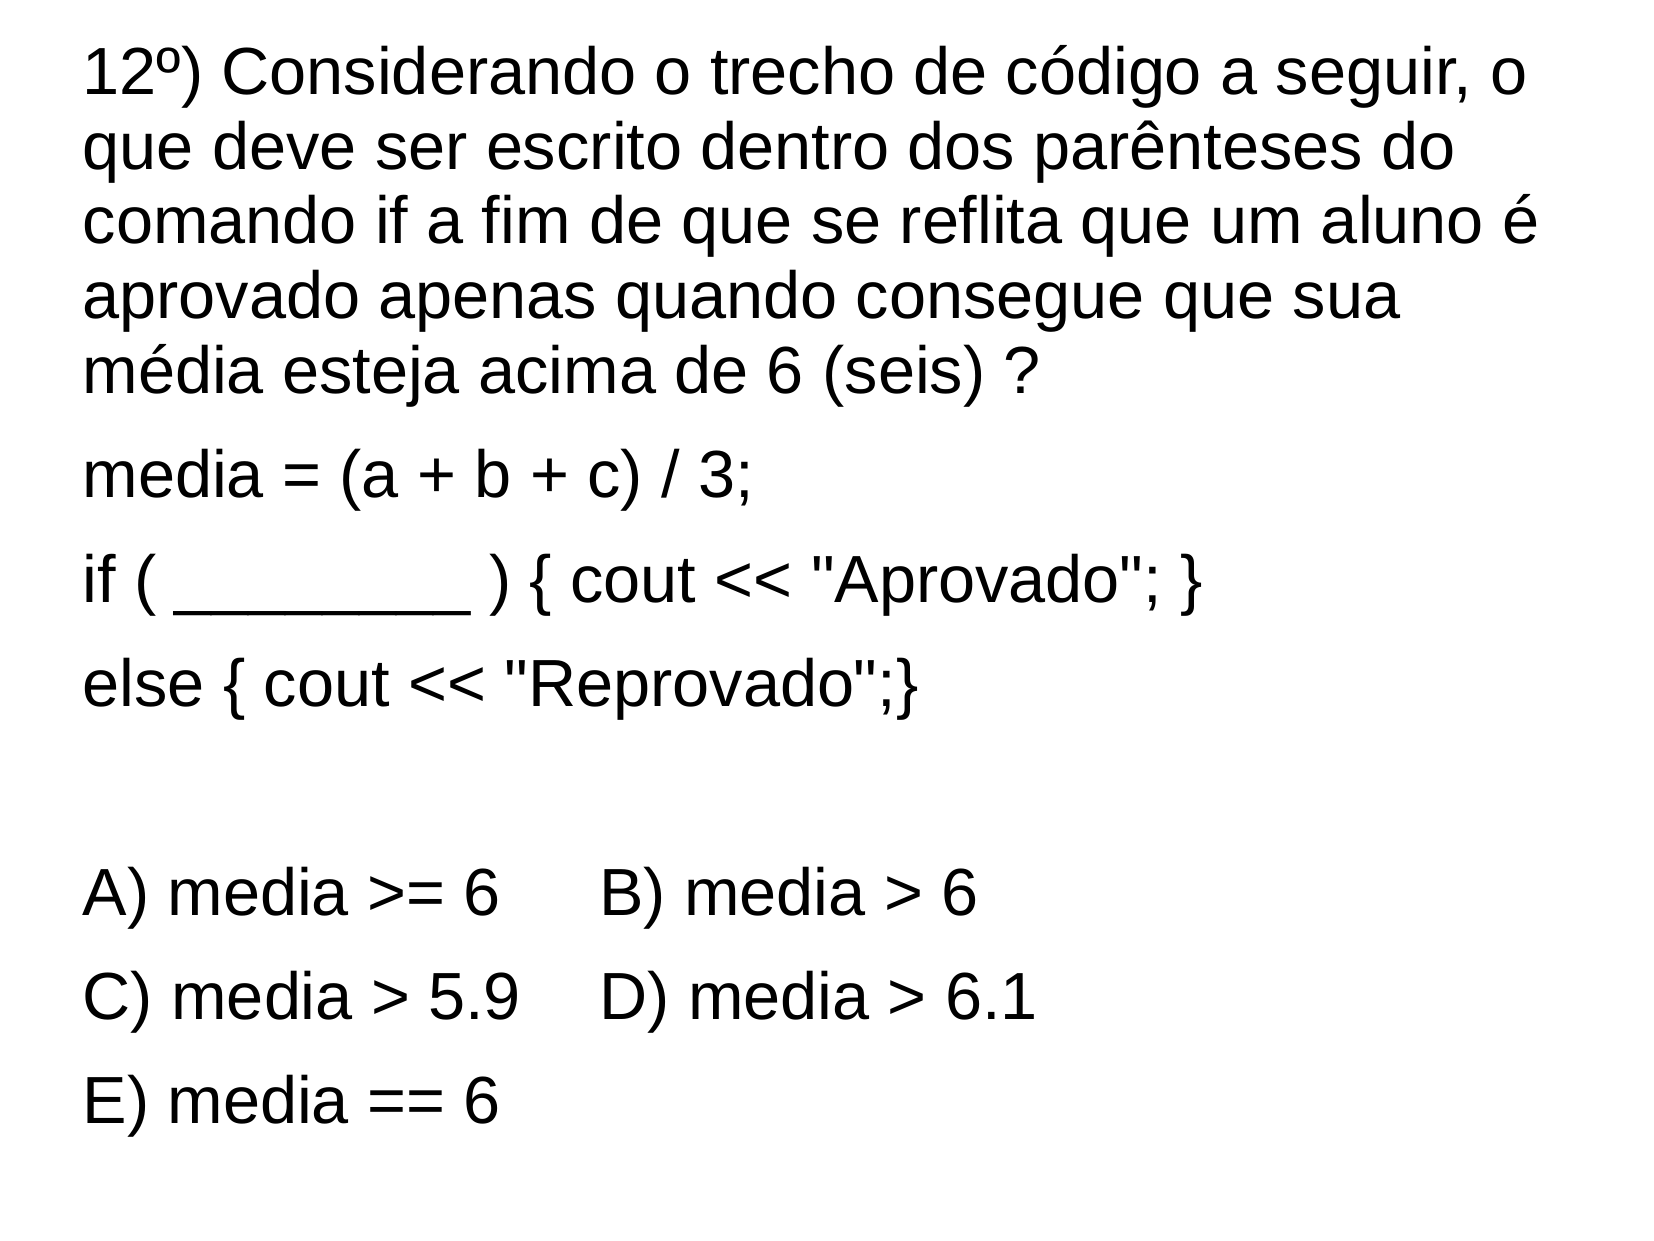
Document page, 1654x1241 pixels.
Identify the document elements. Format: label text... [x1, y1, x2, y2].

list 12º) Considerando o trecho de código a seguir, o que deve ser escrito dentro dos parênteses do comando if a fim de que se reflita que um aluno é aprovado apenas quando consegue que sua média esteja acima de 6 (seis) ? media = (a + b + c) / 3; if ( ________ ) { cout << "Aprovado"; } else { cout << "Reprovado";} A) media >= 6 B) media > 6 C) media > 5.9 D) media > 6.1 E) media == 6 [82, 34, 1571, 1241]
